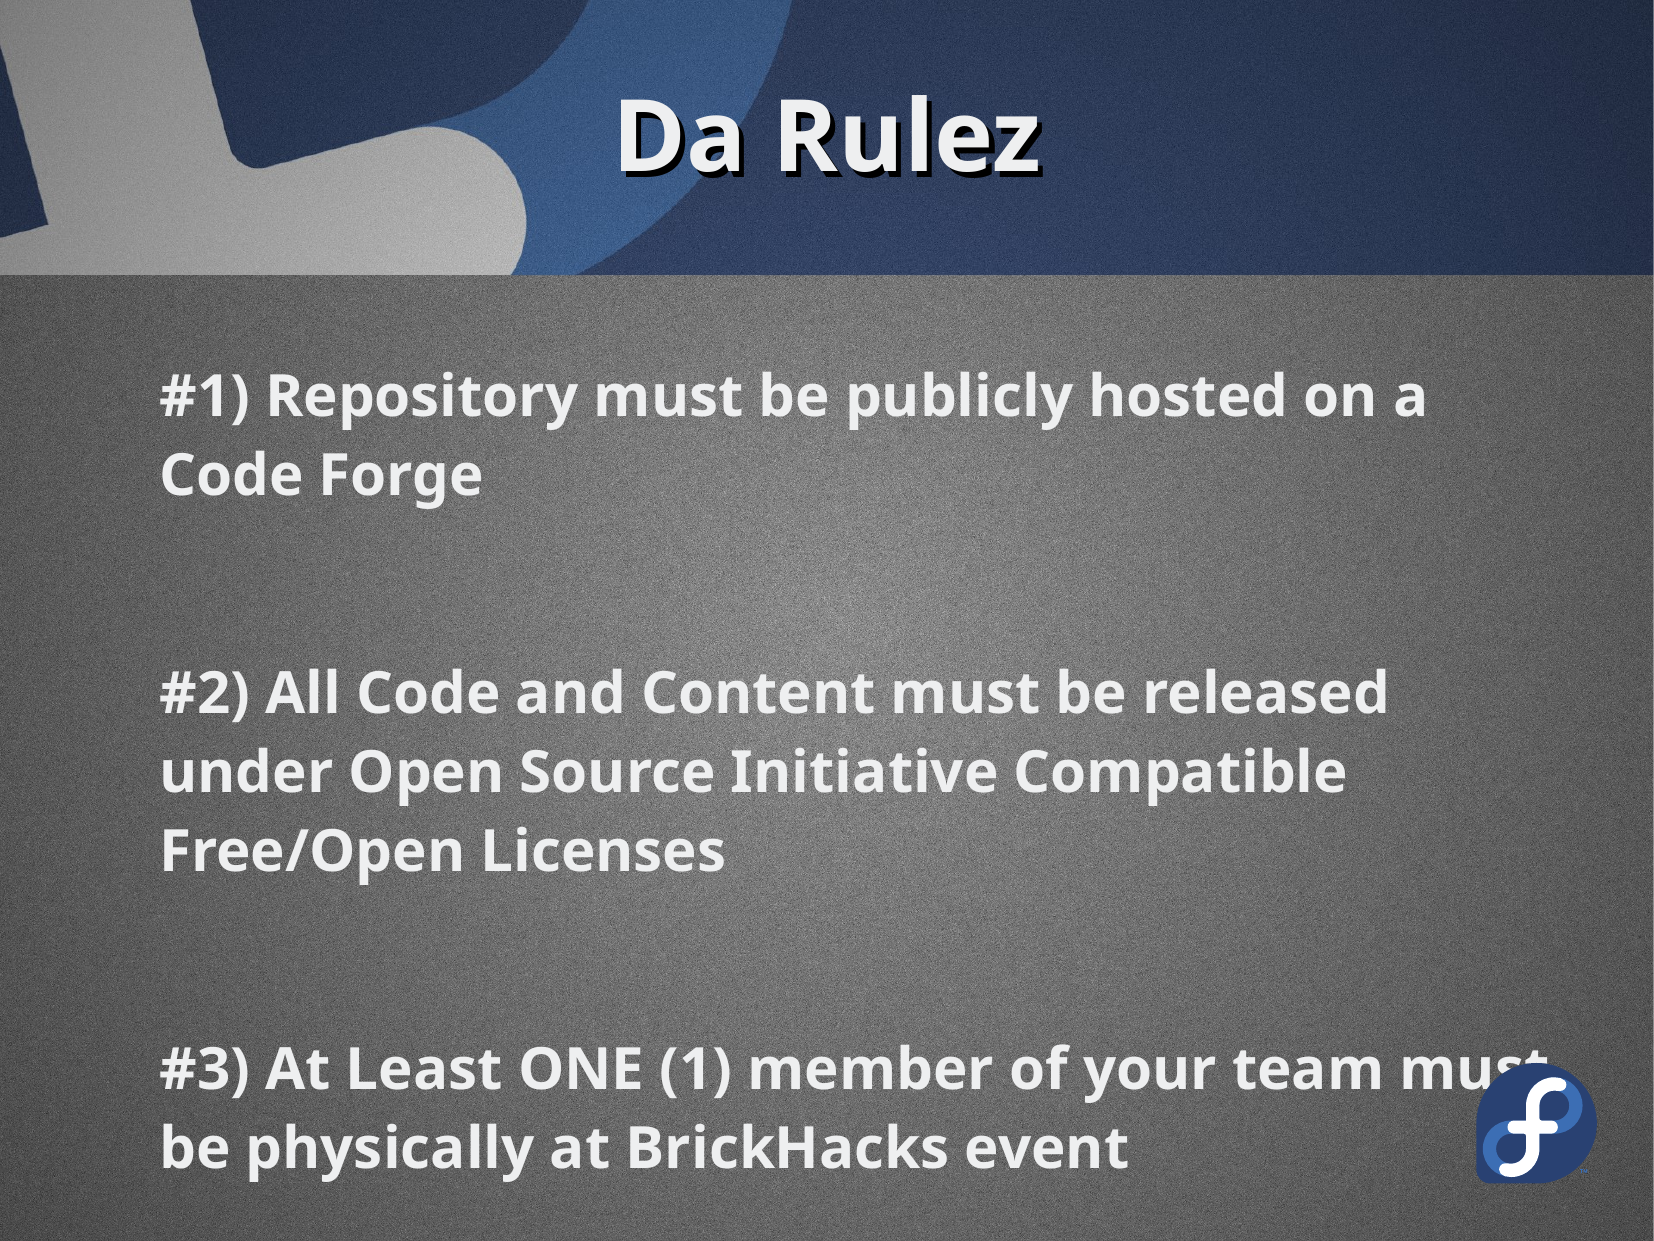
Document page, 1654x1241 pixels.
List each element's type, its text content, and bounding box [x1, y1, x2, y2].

picture [0, 0, 1654, 1241]
title Da Rulez [88, 7, 1565, 258]
list #1) Repository must be publicly hosted on a Code Forge #2) All Code and Content must be released under Open Source Initiative Compatible Free/Open Licenses #3) At Least ONE (1) member of your team must be physically at BrickHacks event [88, 354, 1565, 1141]
